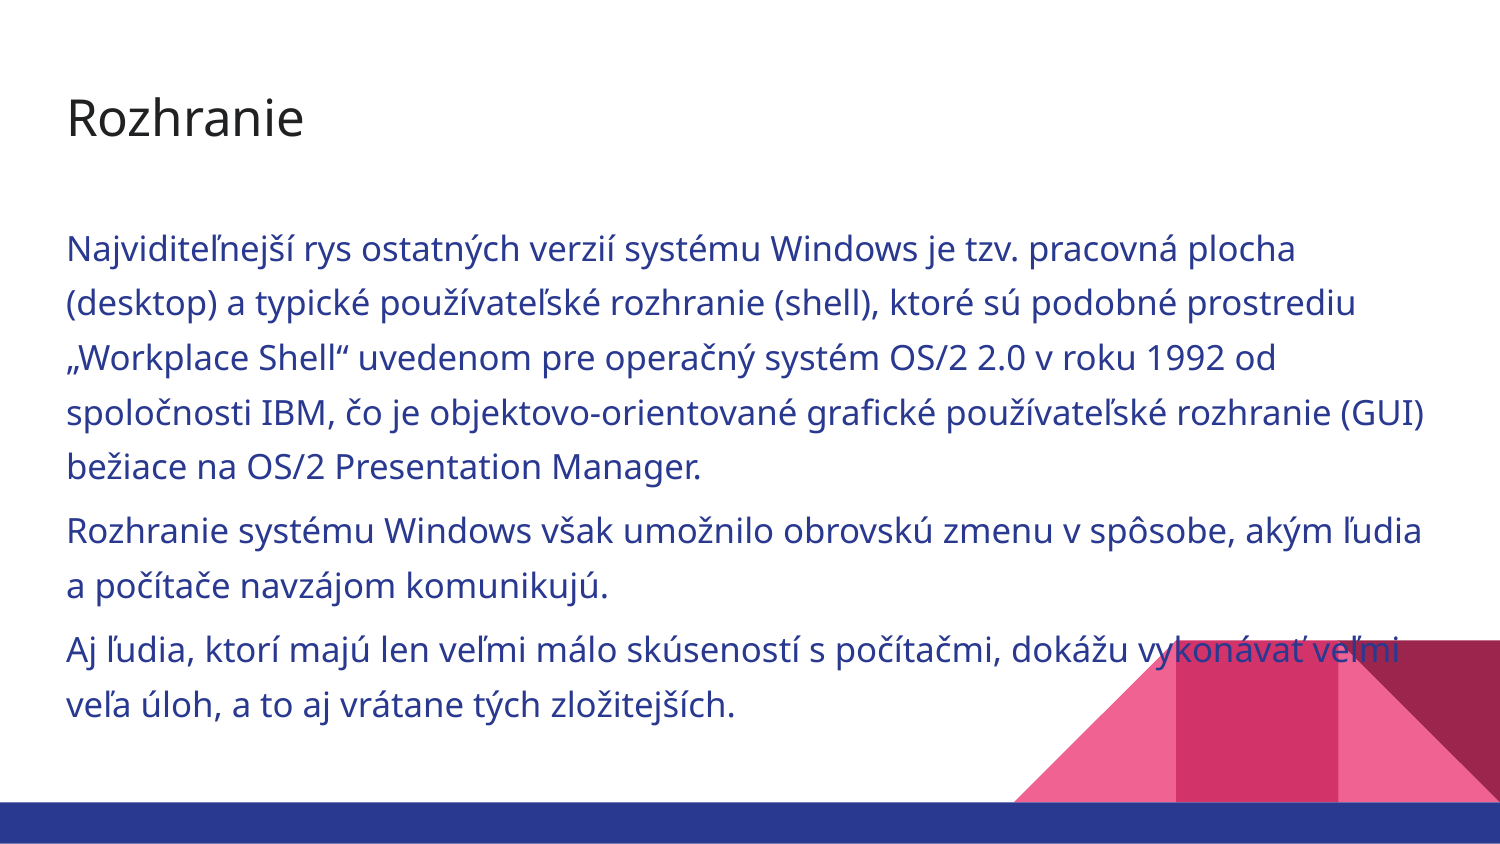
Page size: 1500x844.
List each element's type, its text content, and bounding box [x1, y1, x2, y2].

list Najviditeľnejší rys ostatných verzií systému Windows je tzv. pracovná plocha (desktop) a typické používateľské rozhranie (shell), ktoré sú podobné prostrediu „Workplace Shell“ uvedenom pre operačný systém OS/2 2.0 v roku 1992 od spoločnosti IBM, čo je objektovo-orientované grafické používateľské rozhranie (GUI) bežiace na OS/2 Presentation Manager. Rozhranie systému Windows však umožnilo obrovskú zmenu v spôsobe, akým ľudia a počítače navzájom komunikujú. Aj ľudia, ktorí majú len veľmi málo skúseností s počítačmi, dokážu vykonávať veľmi veľa úloh, a to aj vrátane tých zložitejších. [51, 201, 1449, 750]
title Rozhranie [51, 67, 1449, 167]
